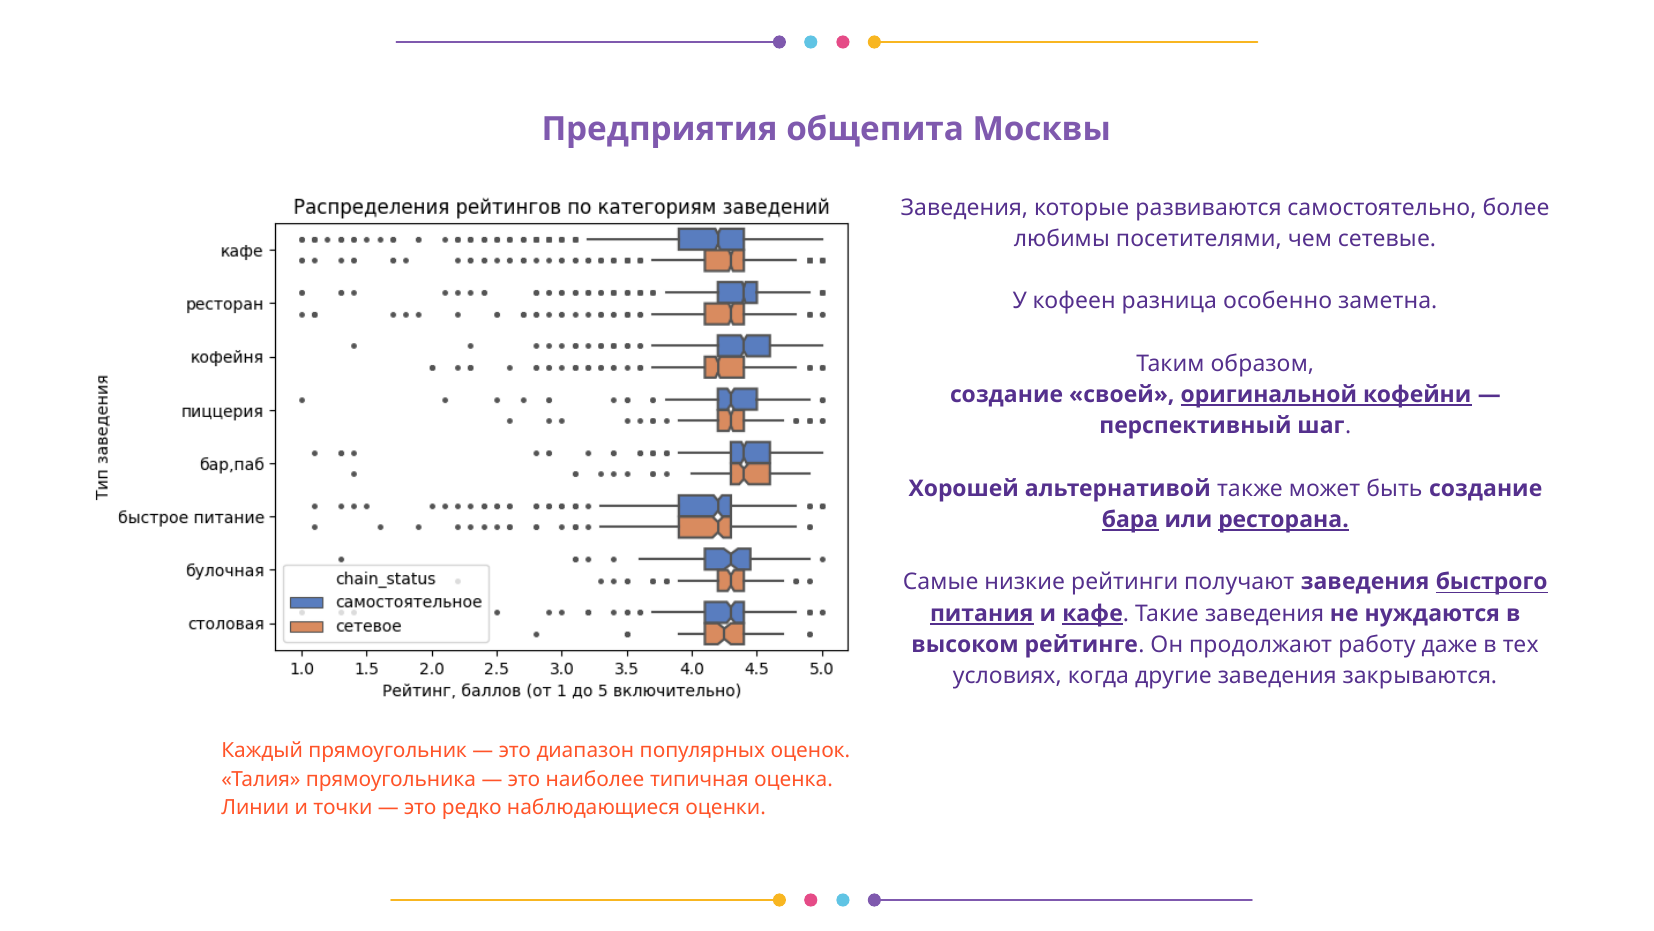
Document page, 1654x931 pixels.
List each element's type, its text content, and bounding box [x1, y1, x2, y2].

title Заведения, которые развиваются самостоятельно, более любимы посетителями, чем сетевые. У кофеен разница особенно заметна. Таким образом, создание «своей», оригинальной кофейни — перспективный шаг. Хорошей альтернативой также может быть создание бара или ресторана. Самые низкие рейтинги получают заведения быстрого питания и кафе. Такие заведения не нуждаются в высоком рейтинге. Он продолжают работу даже в тех условиях, когда другие заведения закрываются. [885, 190, 1565, 691]
title Предприятия общепита Москвы [531, 88, 1123, 167]
picture [88, 192, 858, 709]
text_box Каждый прямоугольник — это диапазон популярных оценок. «Талия» прямоугольника — это наиболее типичная оценка. Линии и точки — это редко наблюдающиеся оценки. [206, 728, 886, 865]
